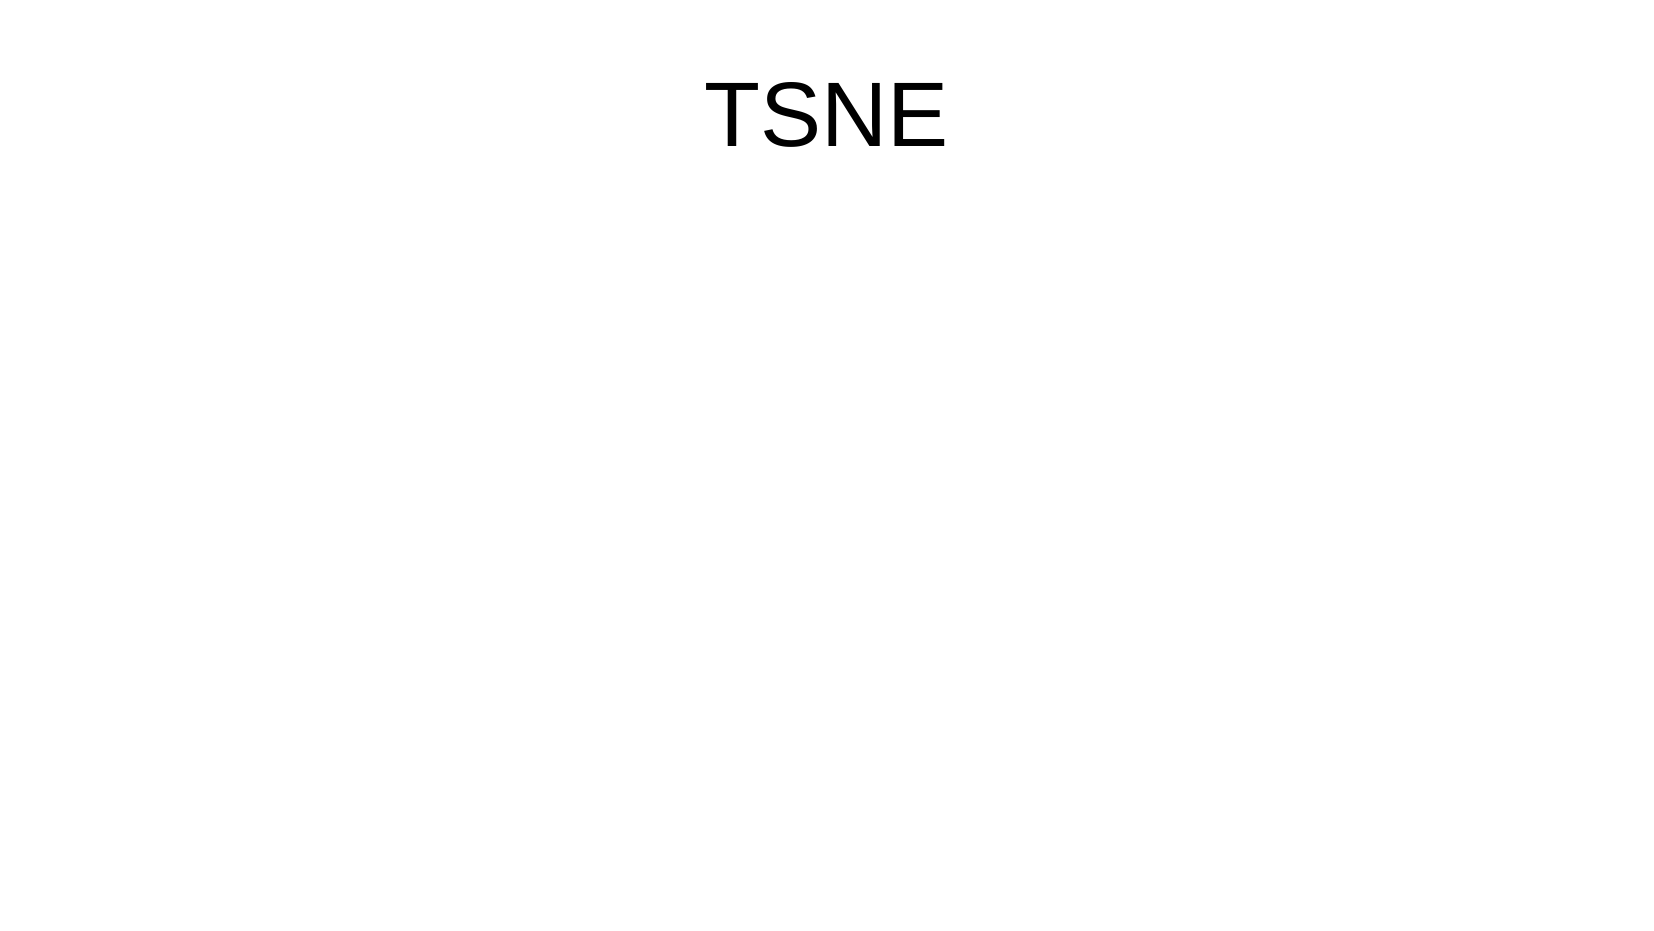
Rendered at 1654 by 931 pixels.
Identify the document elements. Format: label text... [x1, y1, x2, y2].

title TSNE [82, 37, 1571, 193]
